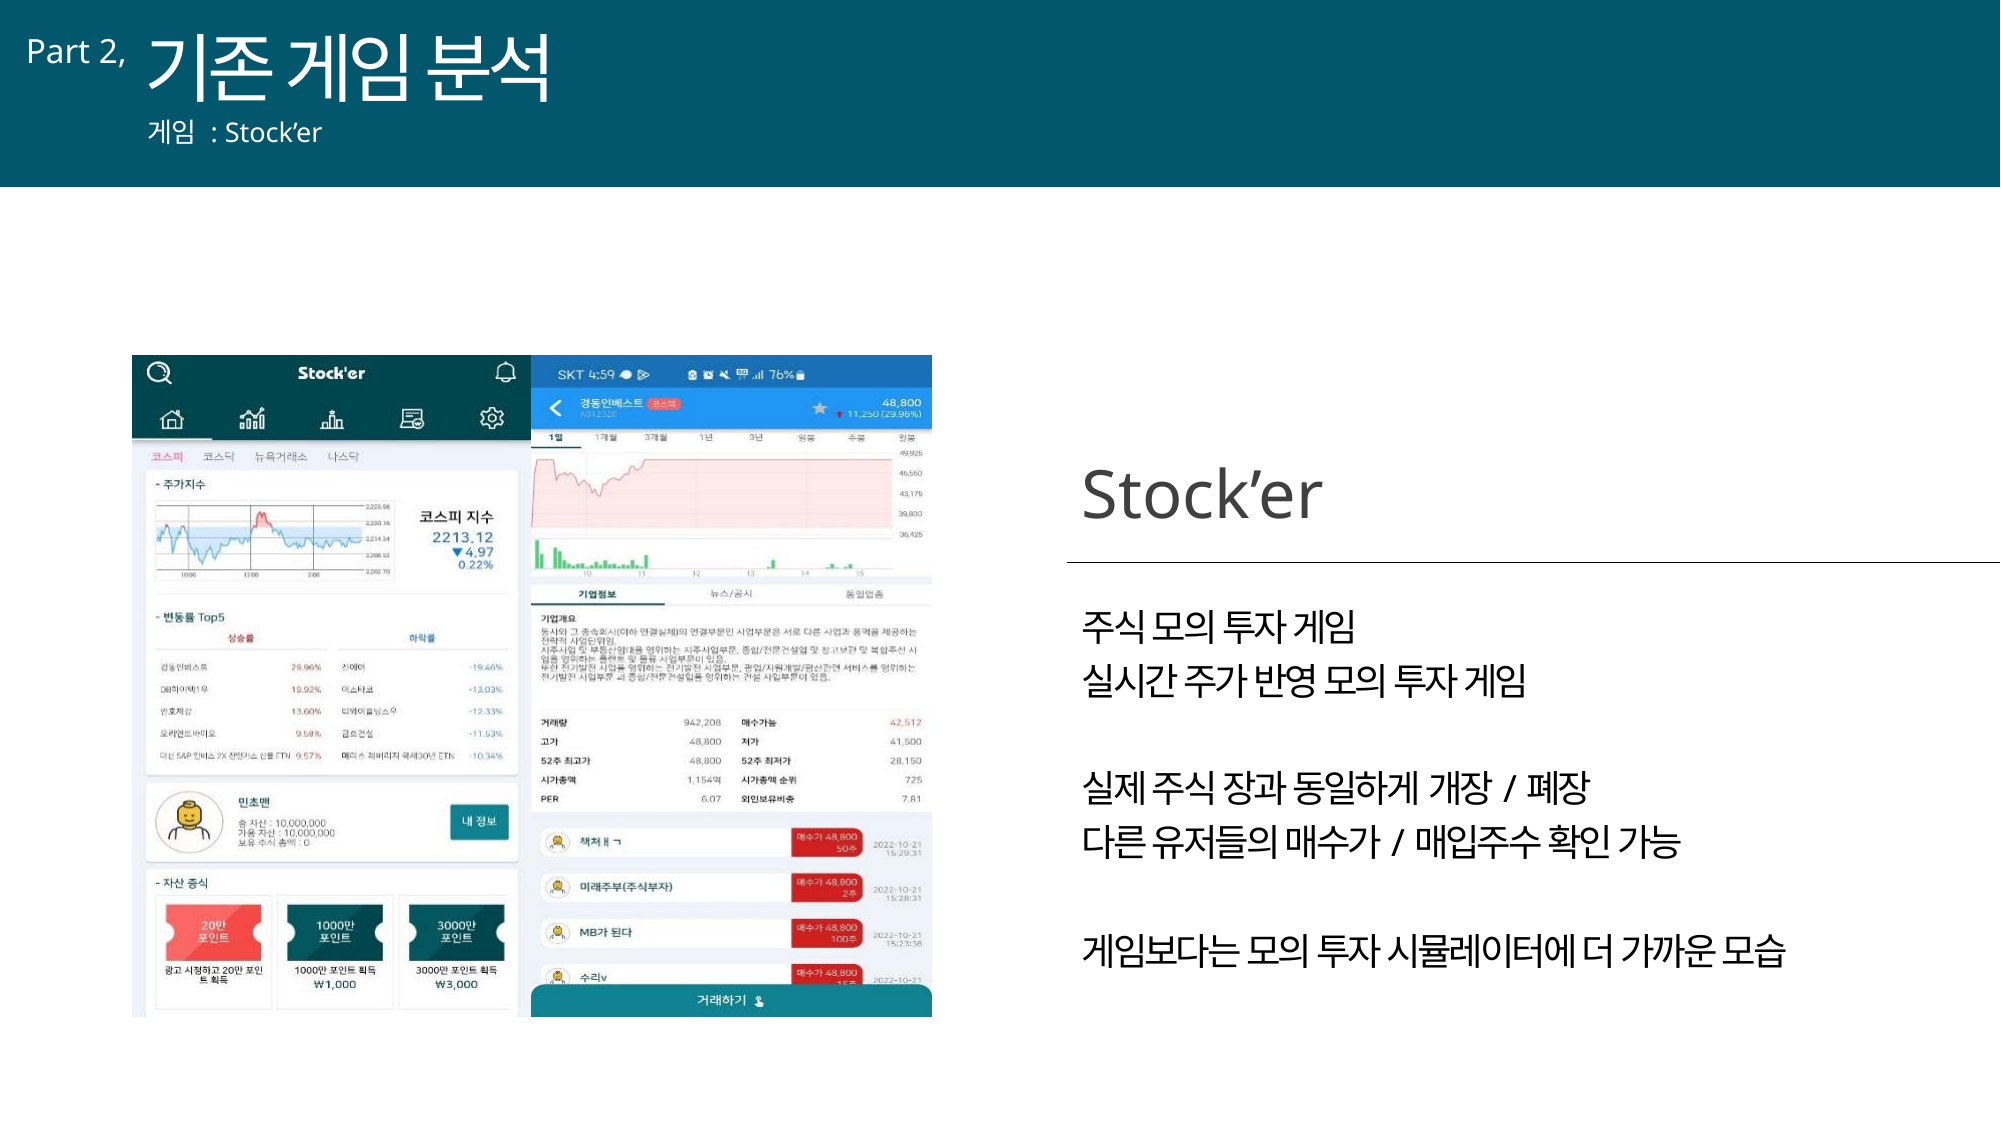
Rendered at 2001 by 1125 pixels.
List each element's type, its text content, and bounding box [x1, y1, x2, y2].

text_box 주식 모의 투자 게임 실시간 주가 반영 모의 투자 게임 실제 주식 장과 동일하게 개장/폐장 다른 유저들의 매수가/매입주수 확인 가능 게임보다는 모의 투자 시뮬레이터에 더 가까운 모습 [1066, 587, 2000, 979]
text_box Part 2, [10, 23, 148, 79]
text_box 기존 게임 분석 [129, 13, 618, 120]
text_box [0, 0, 2000, 187]
text_box Stock’er [1066, 443, 1331, 540]
text_box 게임 : Stock’er [132, 108, 339, 157]
picture [132, 355, 932, 1017]
